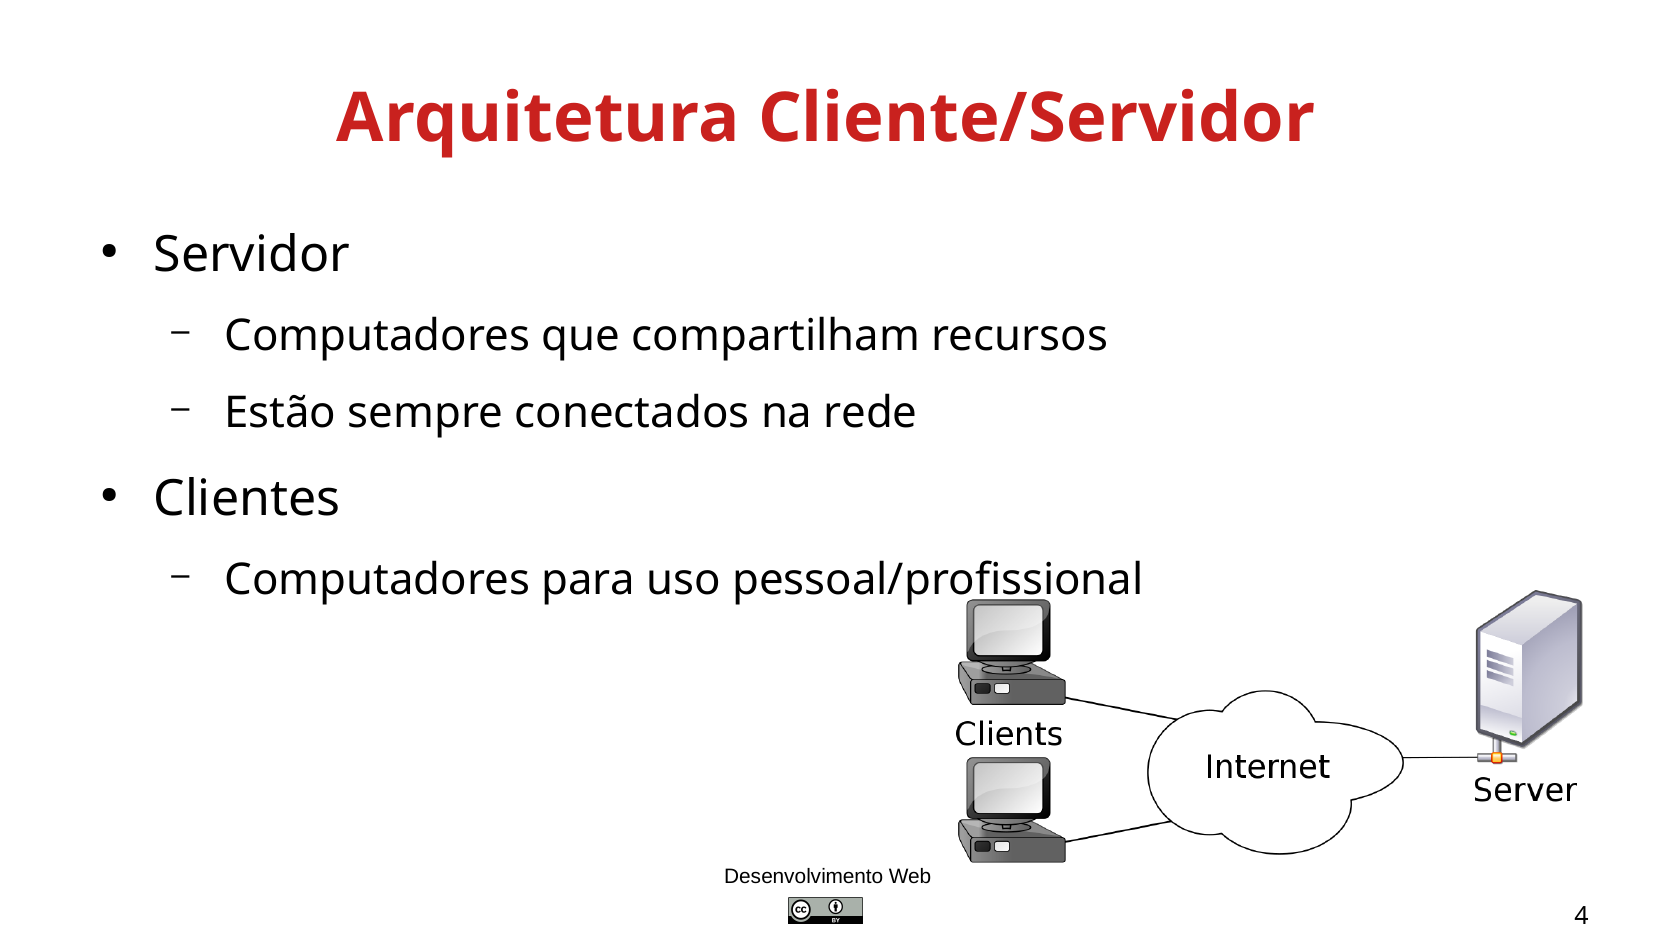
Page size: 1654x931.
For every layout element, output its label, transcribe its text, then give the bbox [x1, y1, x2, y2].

picture [788, 897, 863, 924]
list Servidor Computadores que compartilham recursos Estão sempre conectados na rede Clientes Computadores para uso pessoal/profissional [82, 217, 1571, 851]
title Arquitetura Cliente/Servidor [82, 37, 1571, 193]
picture [956, 590, 1583, 863]
